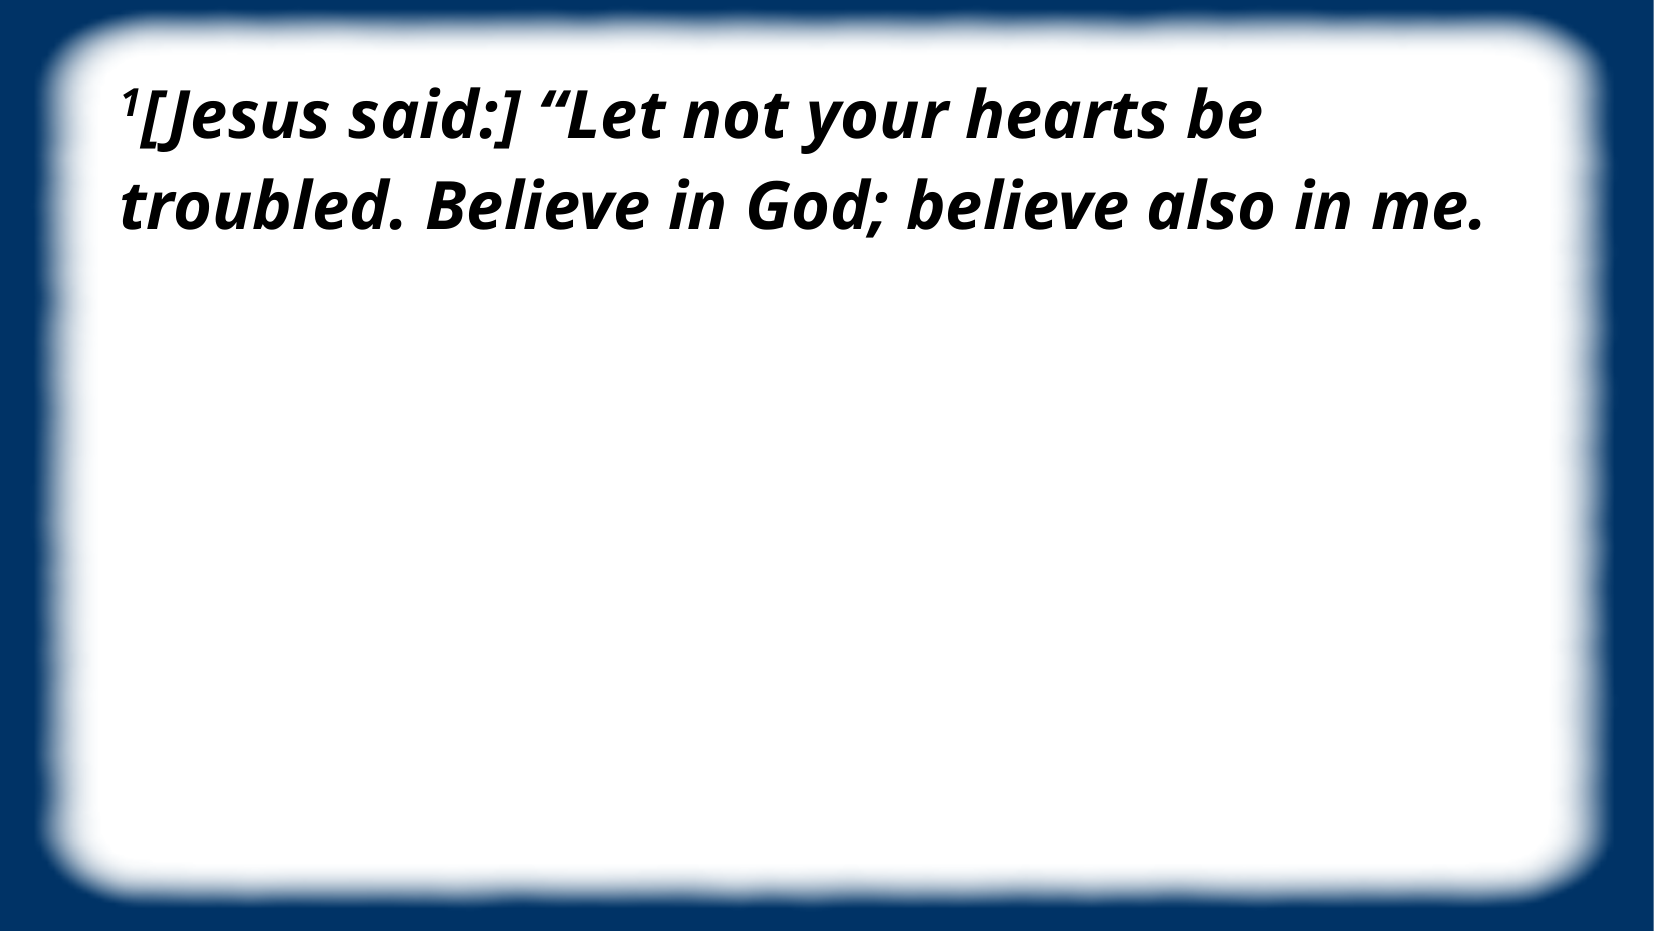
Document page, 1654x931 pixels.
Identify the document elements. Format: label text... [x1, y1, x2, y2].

text_box 1[Jesus said:] “Let not your hearts be troubled. Believe in God; believe also in me. [105, 60, 1531, 253]
picture [0, 0, 1654, 931]
